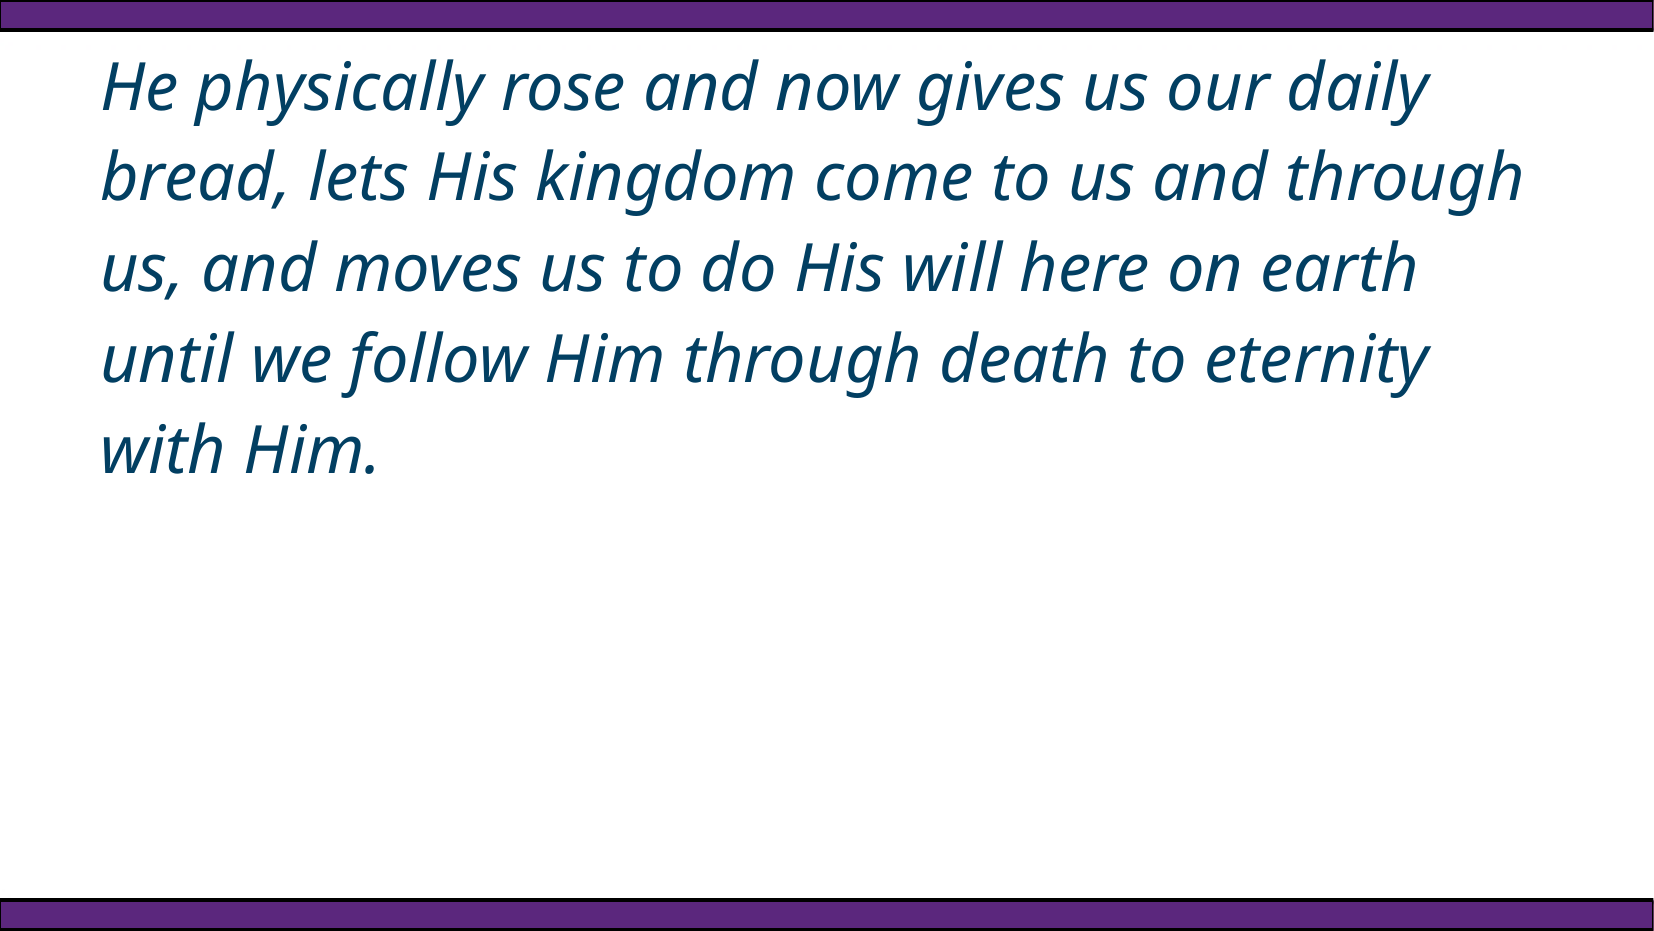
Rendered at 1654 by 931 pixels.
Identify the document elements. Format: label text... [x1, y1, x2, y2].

text_box He physically rose and now gives us our daily bread, lets His kingdom come to us and through us, and moves us to do His will here on earth until we follow Him through death to eternity with Him. [16, 31, 1592, 490]
text_box [0, 0, 1654, 31]
text_box [0, 900, 1654, 931]
picture [0, 31, 1654, 900]
